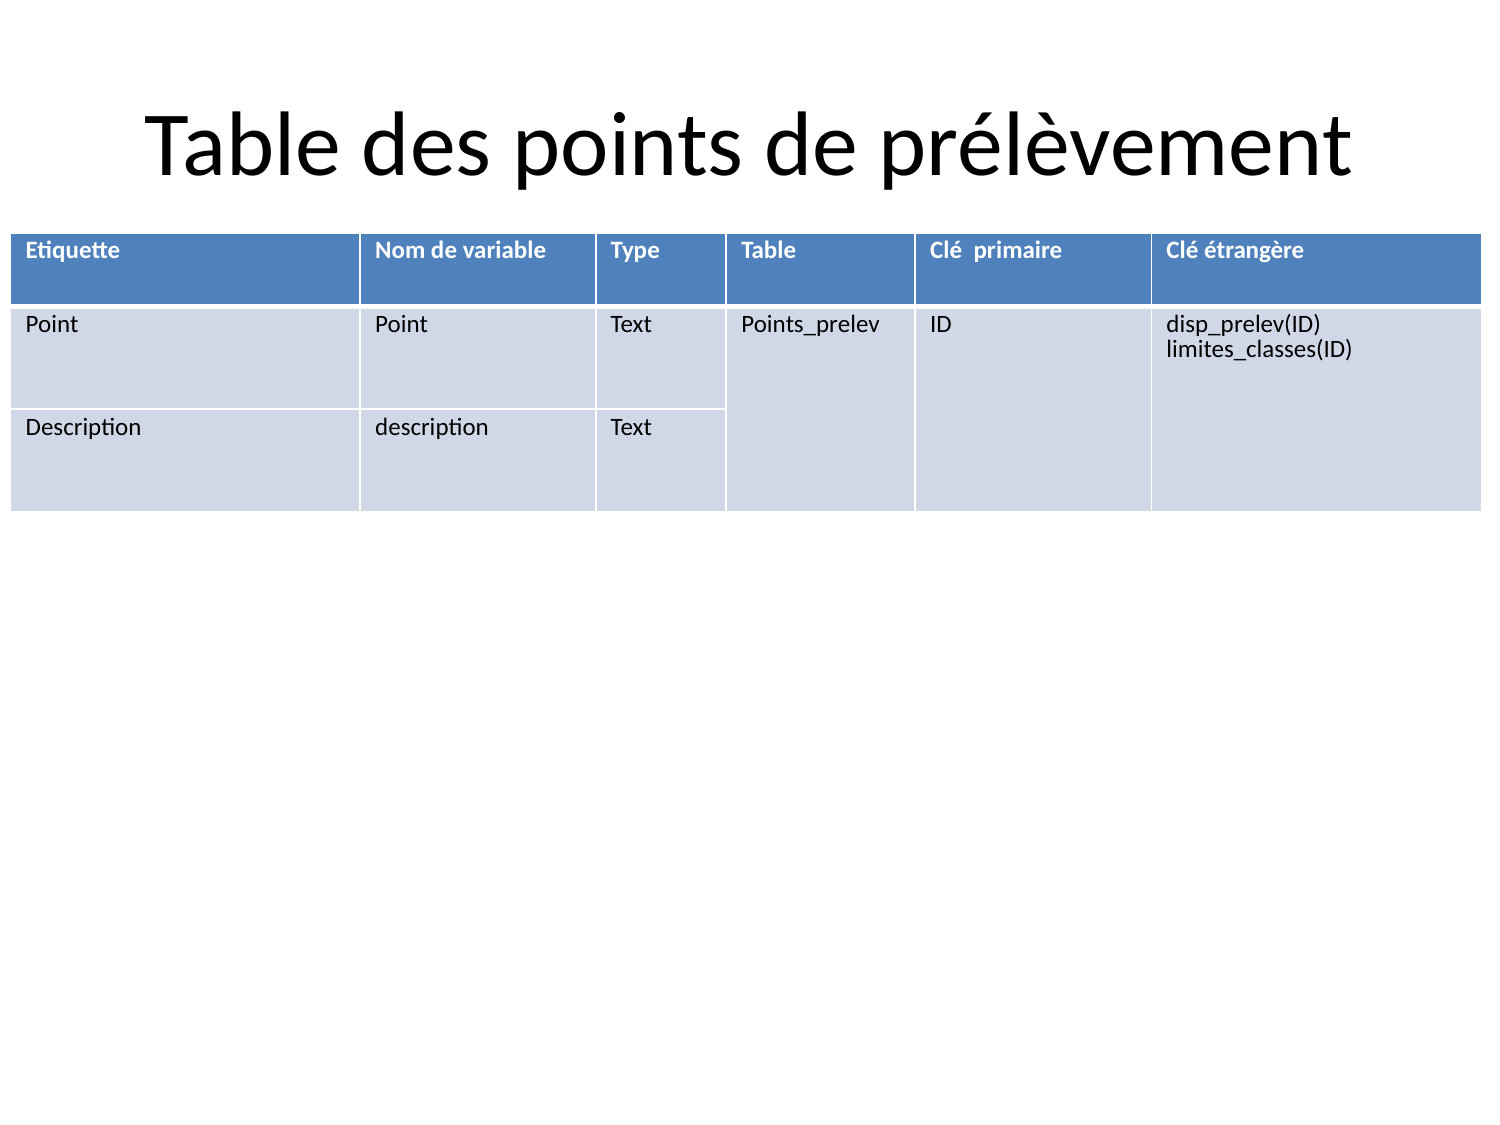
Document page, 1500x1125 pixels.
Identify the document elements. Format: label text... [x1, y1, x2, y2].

table_cell ID [916, 309, 1151, 511]
table_cell Point [361, 309, 595, 408]
table_header Clé primaire [916, 234, 1151, 304]
table_header Nom de variable [361, 234, 595, 304]
table_cell Points_prelev [727, 309, 914, 511]
text_box Table des points de prélèvement [74, 45, 1425, 232]
table_cell Text [597, 309, 725, 408]
table_cell Description [11, 410, 359, 511]
table_header Type [597, 234, 725, 304]
table_header Etiquette [11, 234, 359, 304]
table_header Table [727, 234, 914, 304]
table_header Clé étrangère [1152, 234, 1481, 304]
table_cell disp_prelev(ID) limites_classes(ID) [1152, 309, 1481, 511]
table_cell Point [11, 309, 359, 408]
table_cell description [361, 410, 595, 511]
table_cell Text [597, 410, 725, 511]
